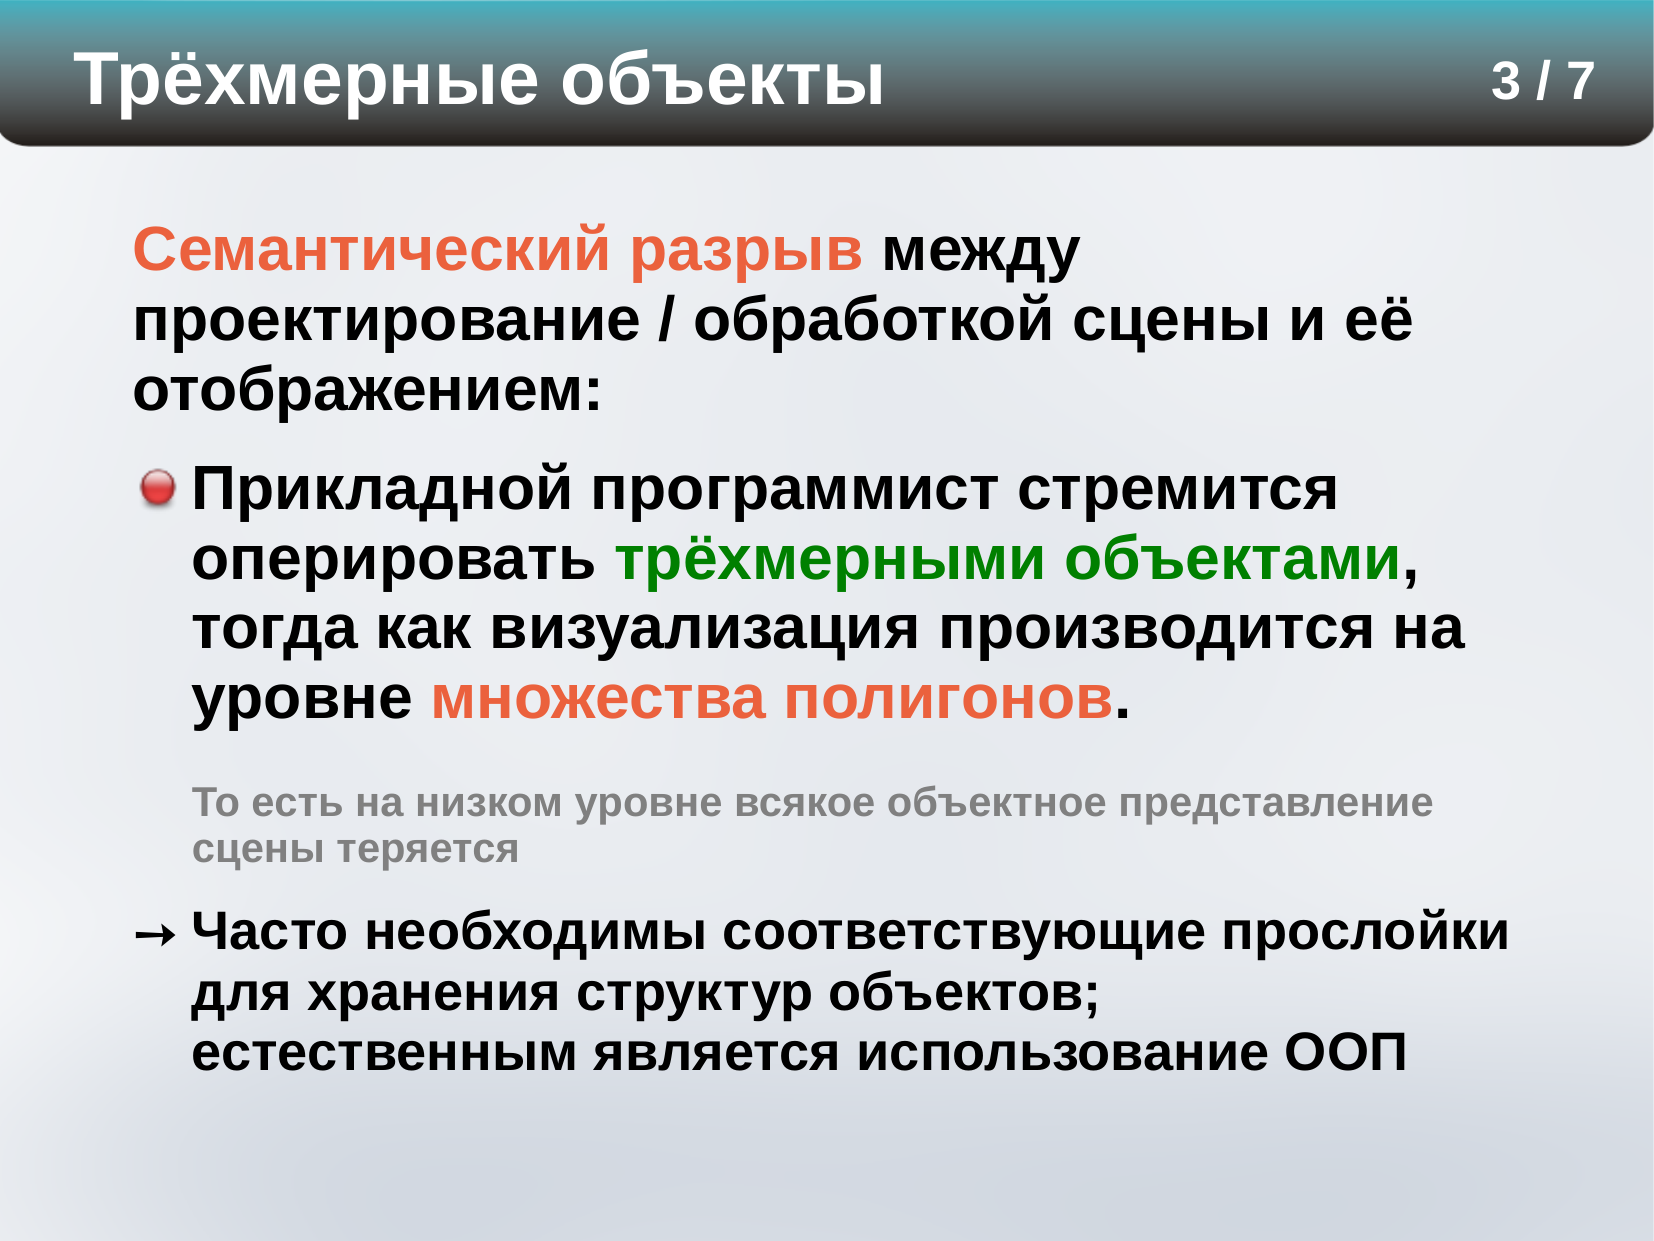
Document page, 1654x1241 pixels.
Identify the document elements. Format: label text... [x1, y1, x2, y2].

text_box <номер> / 7 [1476, 42, 1654, 119]
text_box Трёхмерные объекты [59, 29, 916, 129]
picture [0, 0, 1654, 1241]
text_box Семантический разрыв между проектирование / обработкой сцены и её отображением: Прикладной программист стремится оперировать трёхмерными объектами, тогда как визуализация производится на уровне множества полигонов. То есть на низком уровне всякое объектное представление сцены теряется Часто необходимы соответствующие прослойки для хранения структур объектов; естественным является использование ООП [118, 206, 1536, 1090]
